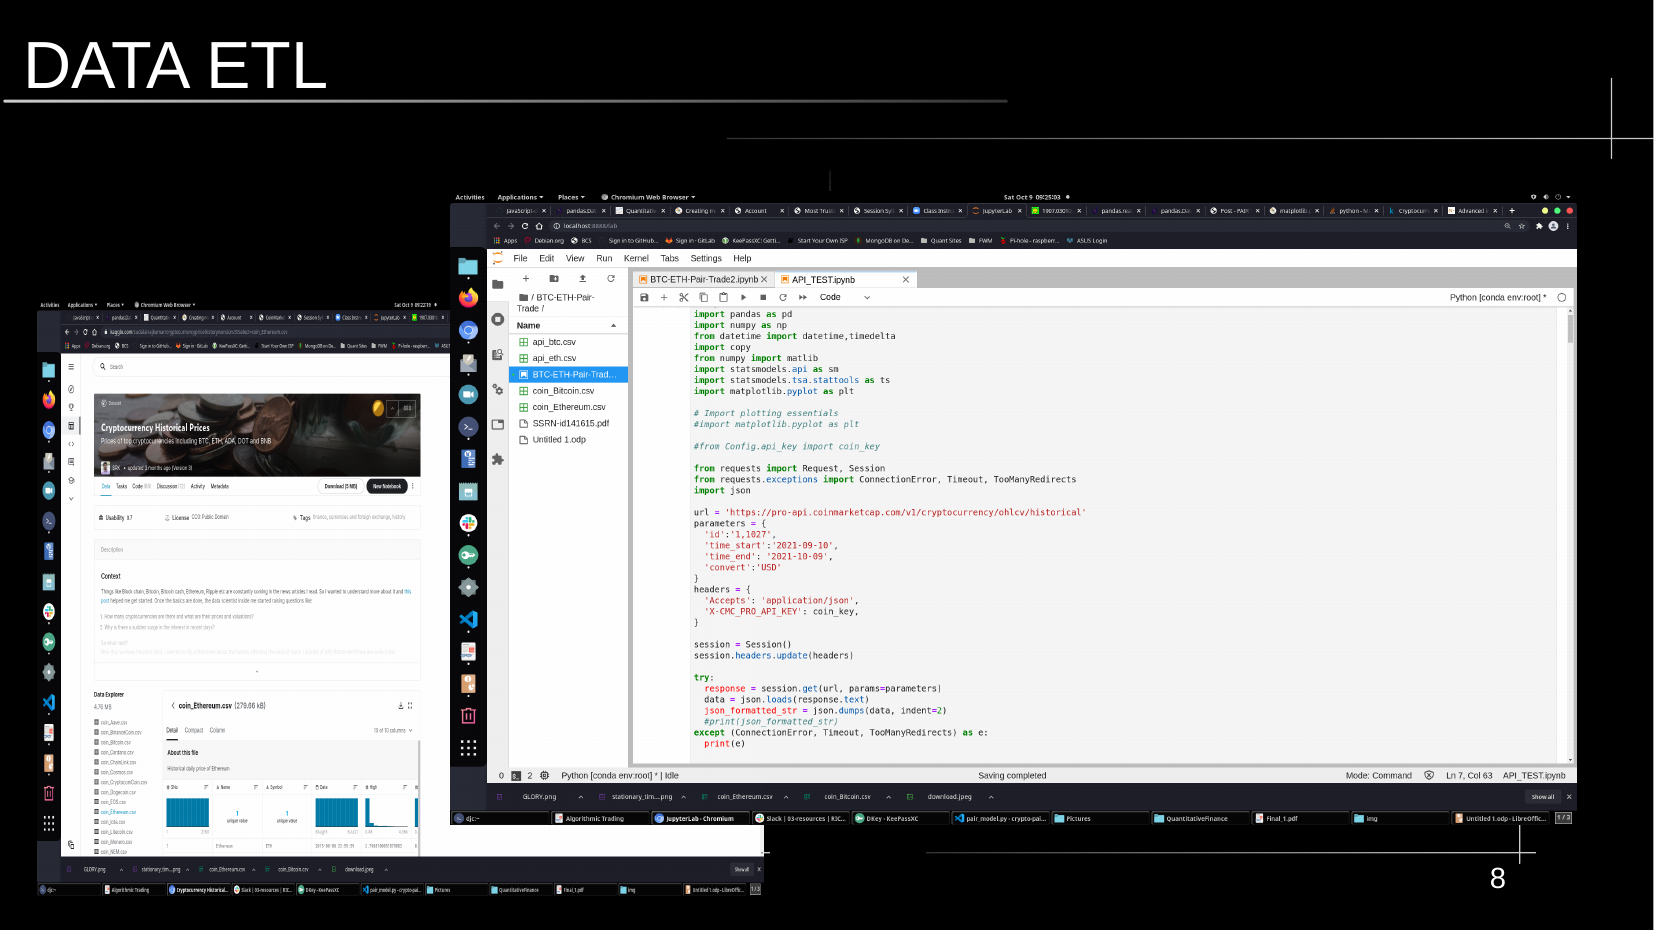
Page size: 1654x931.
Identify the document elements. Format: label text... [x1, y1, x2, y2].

title DATA ETL [23, 11, 1589, 119]
picture [37, 191, 1577, 896]
